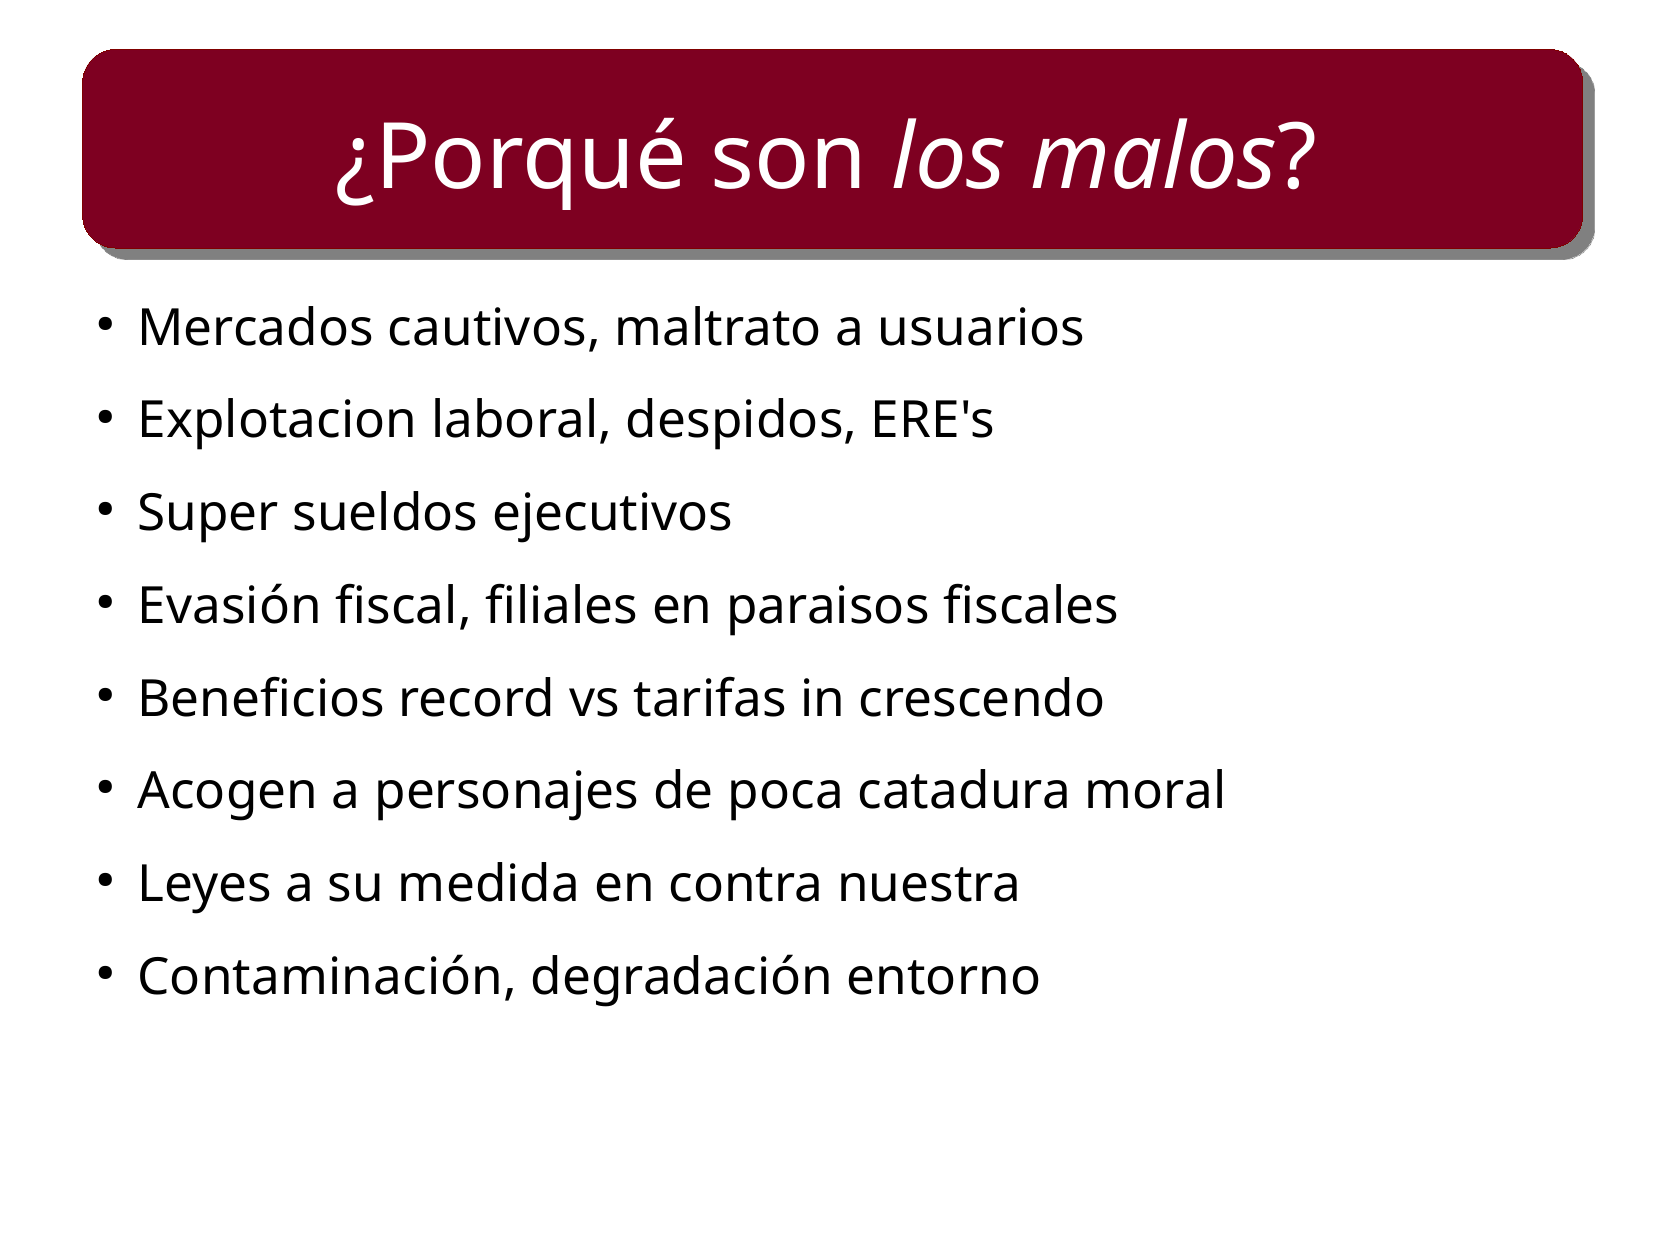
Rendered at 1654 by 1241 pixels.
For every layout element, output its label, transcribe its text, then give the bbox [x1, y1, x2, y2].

list Mercados cautivos, maltrato a usuarios Explotacion laboral, despidos, ERE's Super sueldos ejecutivos Evasión fiscal, filiales en paraisos fiscales Beneficios record vs tarifas in crescendo Acogen a personajes de poca catadura moral Leyes a su medida en contra nuestra Contaminación, degradación entorno [82, 290, 1571, 1010]
title ¿Porqué son los malos? [82, 49, 1571, 257]
